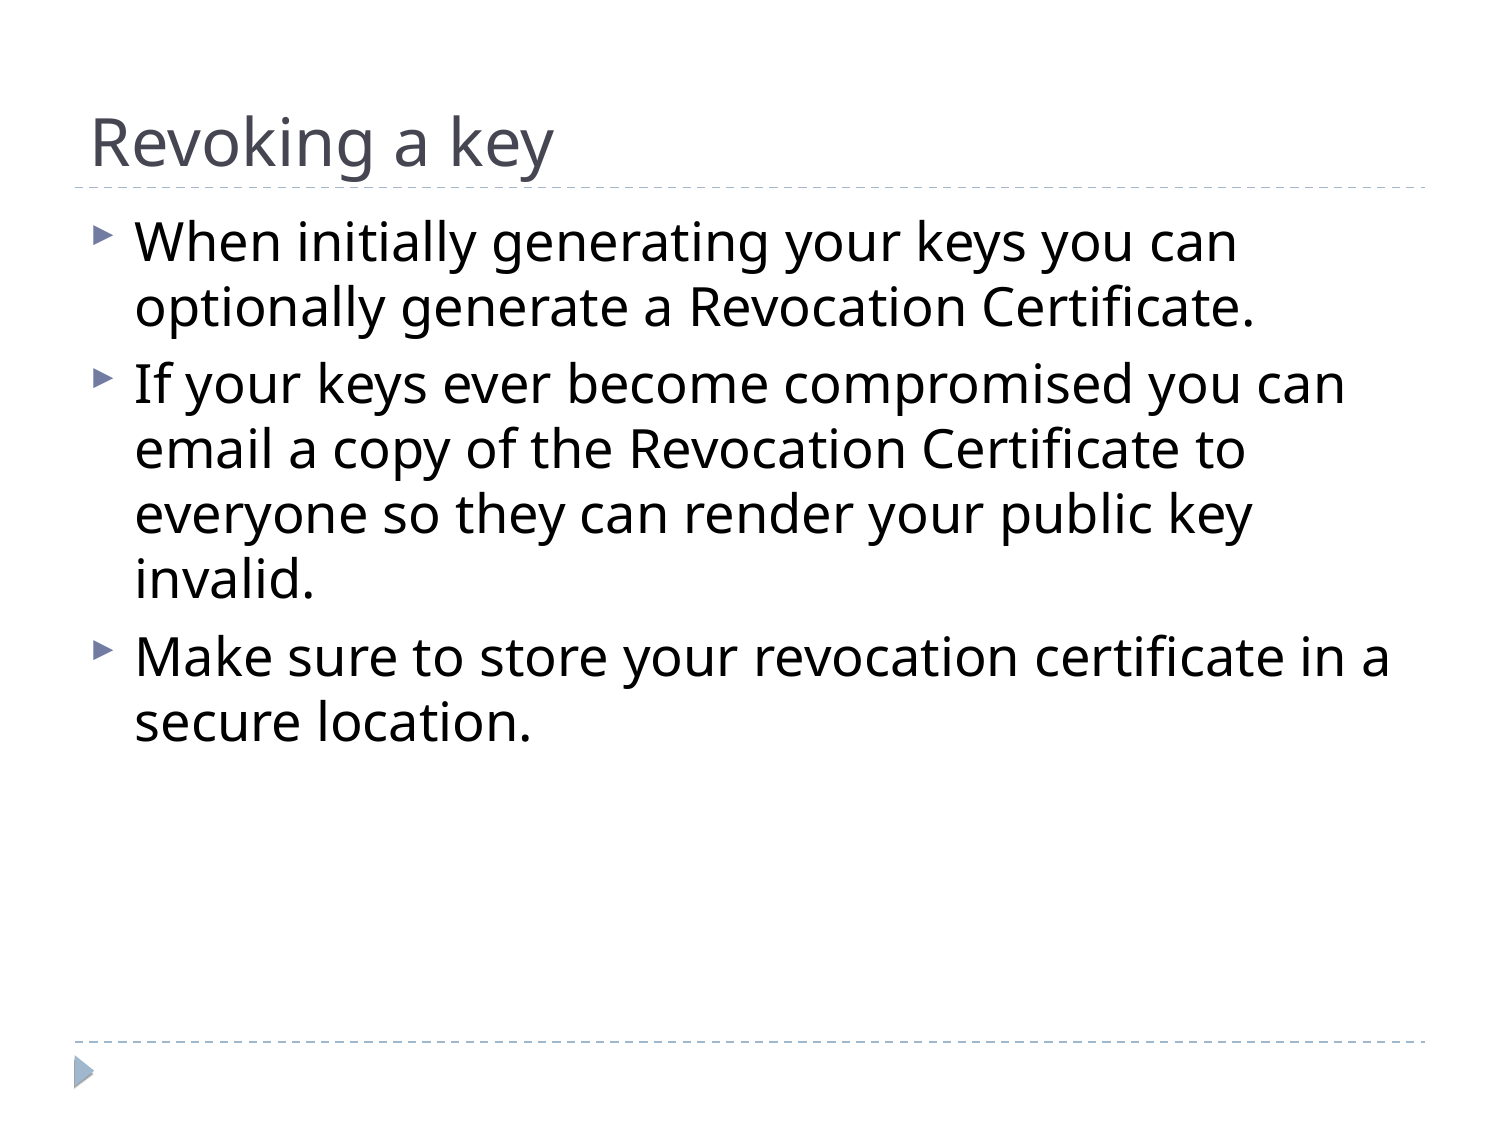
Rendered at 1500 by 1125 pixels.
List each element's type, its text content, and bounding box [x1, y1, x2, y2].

title Revoking a key [75, 24, 1425, 188]
list When initially generating your keys you can optionally generate a Revocation Certificate. If your keys ever become compromised you can email a copy of the Revocation Certificate to everyone so they can render your public key invalid. Make sure to store your revocation certificate in a secure location. [75, 200, 1425, 1010]
